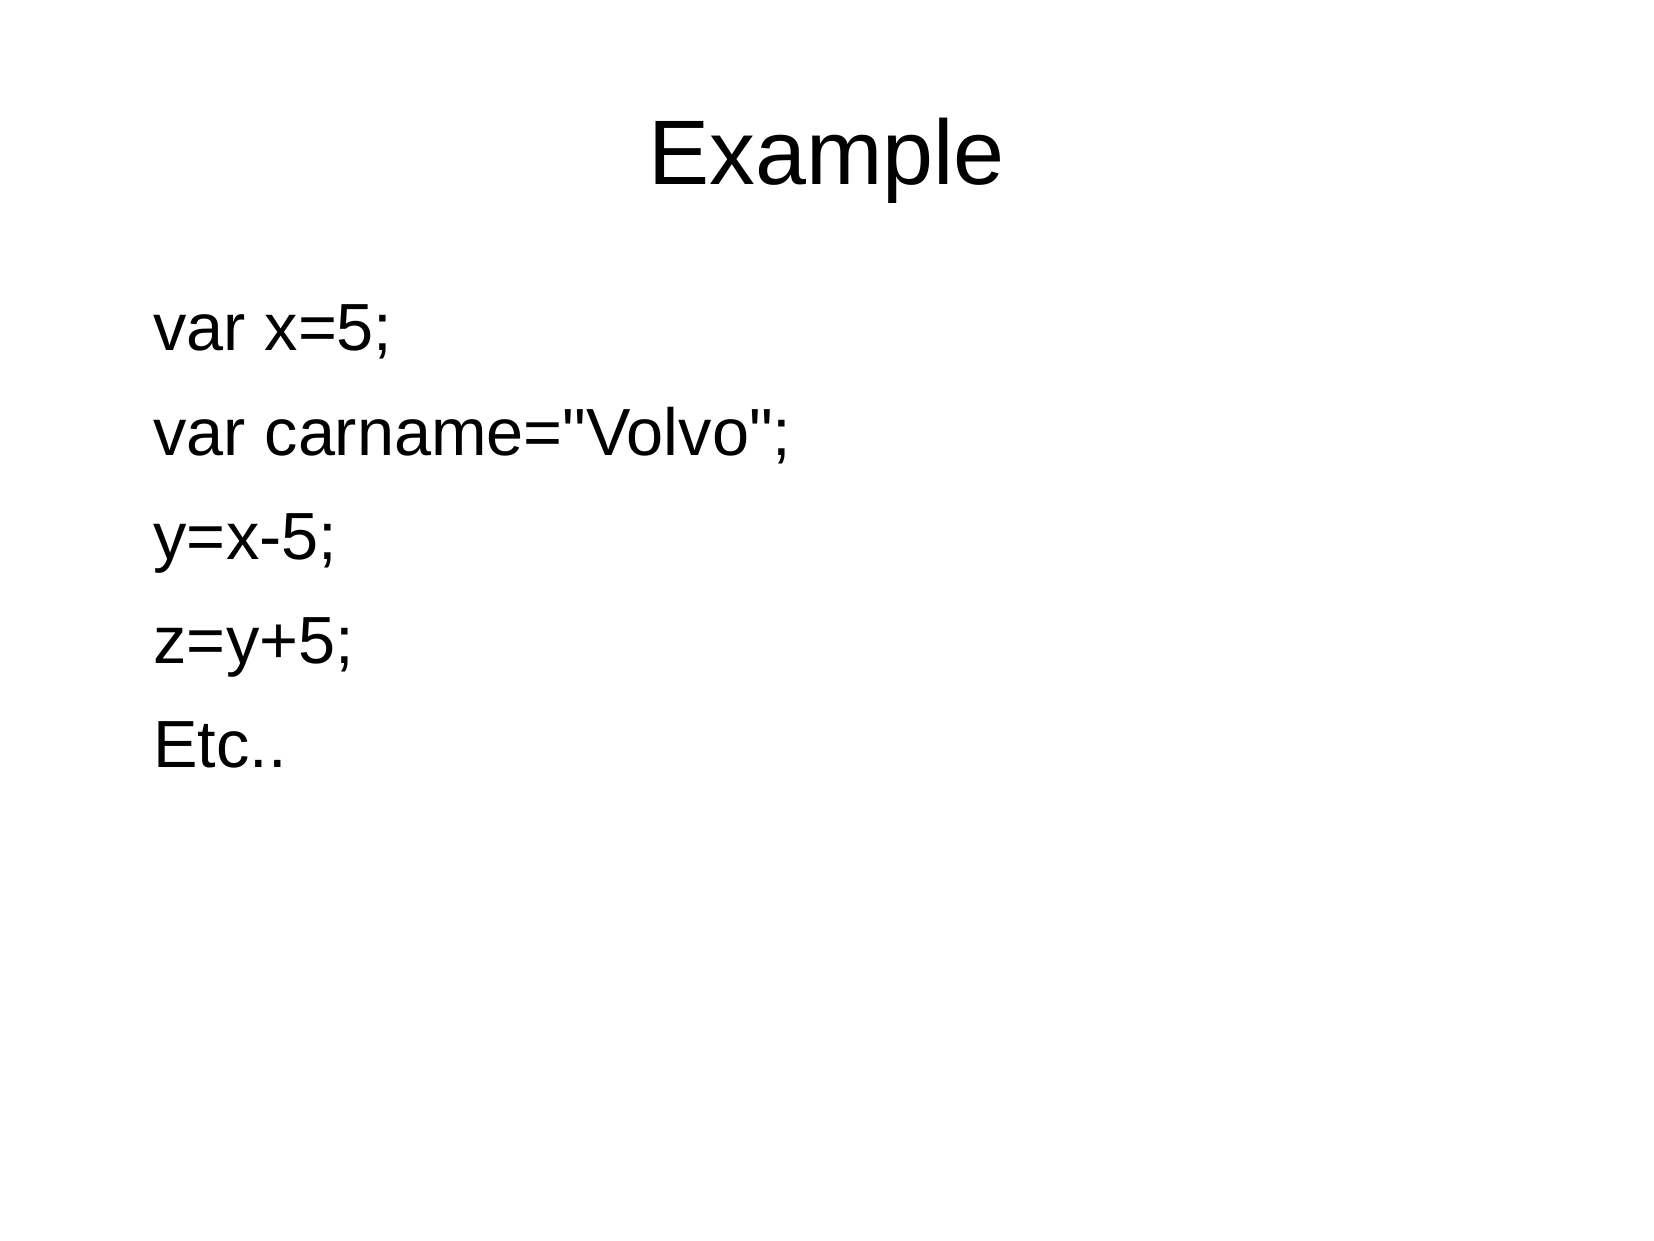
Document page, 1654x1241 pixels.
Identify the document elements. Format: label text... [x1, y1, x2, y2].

title Example [82, 49, 1571, 257]
list var x=5; var carname="Volvo"; y=x-5; z=y+5; Etc.. [82, 290, 1571, 1109]
